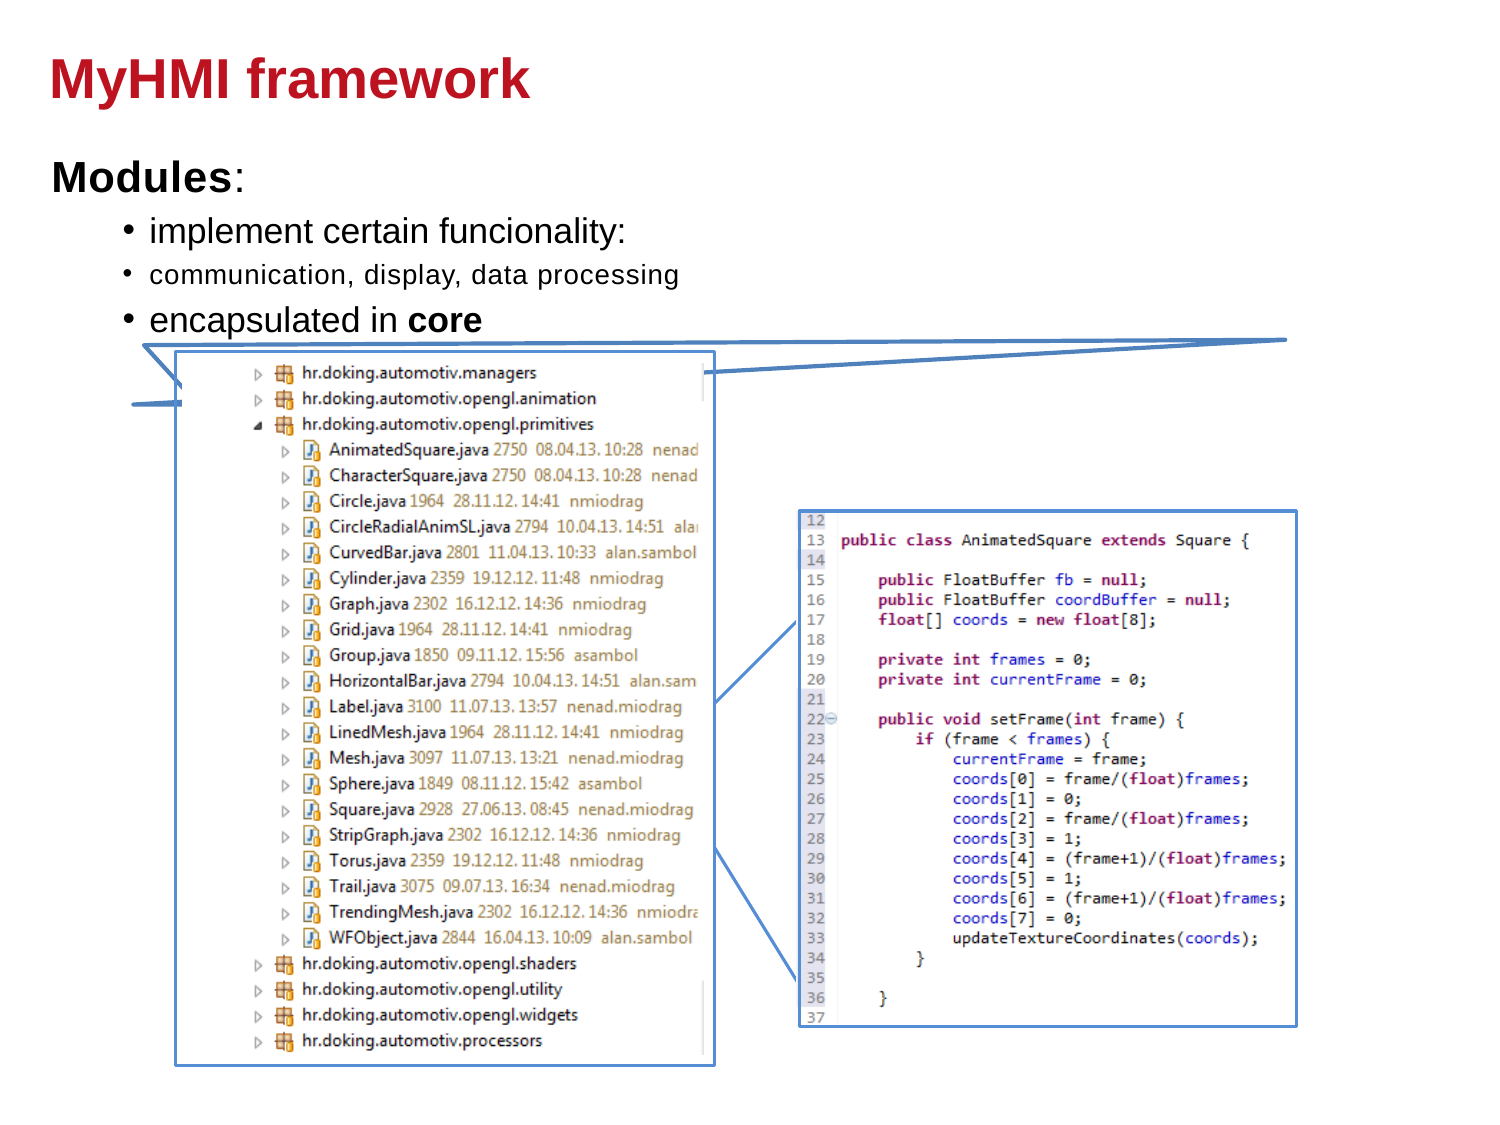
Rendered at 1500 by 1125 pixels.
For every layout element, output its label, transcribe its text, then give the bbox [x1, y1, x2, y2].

title MyHMI framework [49, 42, 1444, 138]
picture [182, 363, 704, 1055]
picture [801, 513, 1294, 1025]
subtitle Modules: implement certain funcionality: communication, display, data processing encapsulated in core [51, 149, 1444, 340]
